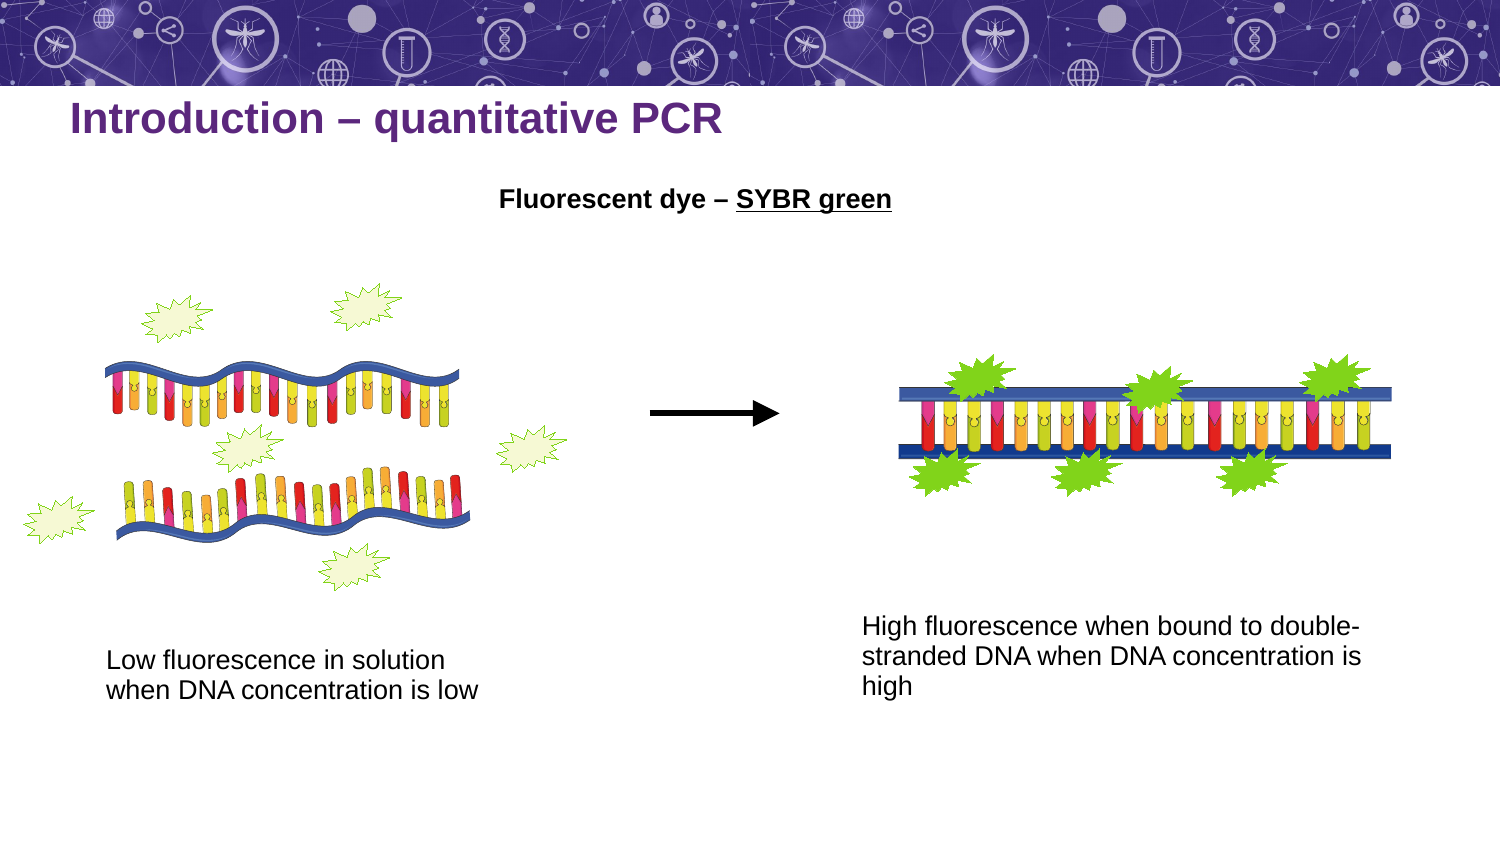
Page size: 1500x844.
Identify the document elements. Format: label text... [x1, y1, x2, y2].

text_box [318, 552, 390, 591]
text_box [212, 428, 284, 473]
text_box [141, 295, 213, 342]
text_box Fluorescent dye – SYBR green [484, 177, 934, 253]
text_box [496, 425, 567, 473]
text_box [330, 283, 402, 331]
picture [897, 385, 1394, 460]
picture [111, 460, 473, 567]
text_box Low fluorescence in solution when DNA concentration is low [91, 637, 532, 721]
text_box [909, 448, 981, 497]
text_box [1122, 366, 1193, 414]
text_box [944, 354, 1016, 402]
text_box High fluorescence when bound to double-stranded DNA when DNA concentration is high [847, 603, 1406, 733]
text_box [1299, 354, 1371, 402]
text_box [1216, 448, 1288, 497]
text_box [1051, 448, 1123, 497]
picture [0, 0, 1500, 86]
text_box [23, 496, 95, 544]
title Introduction – quantitative PCR [54, 75, 1118, 151]
picture [104, 342, 461, 428]
